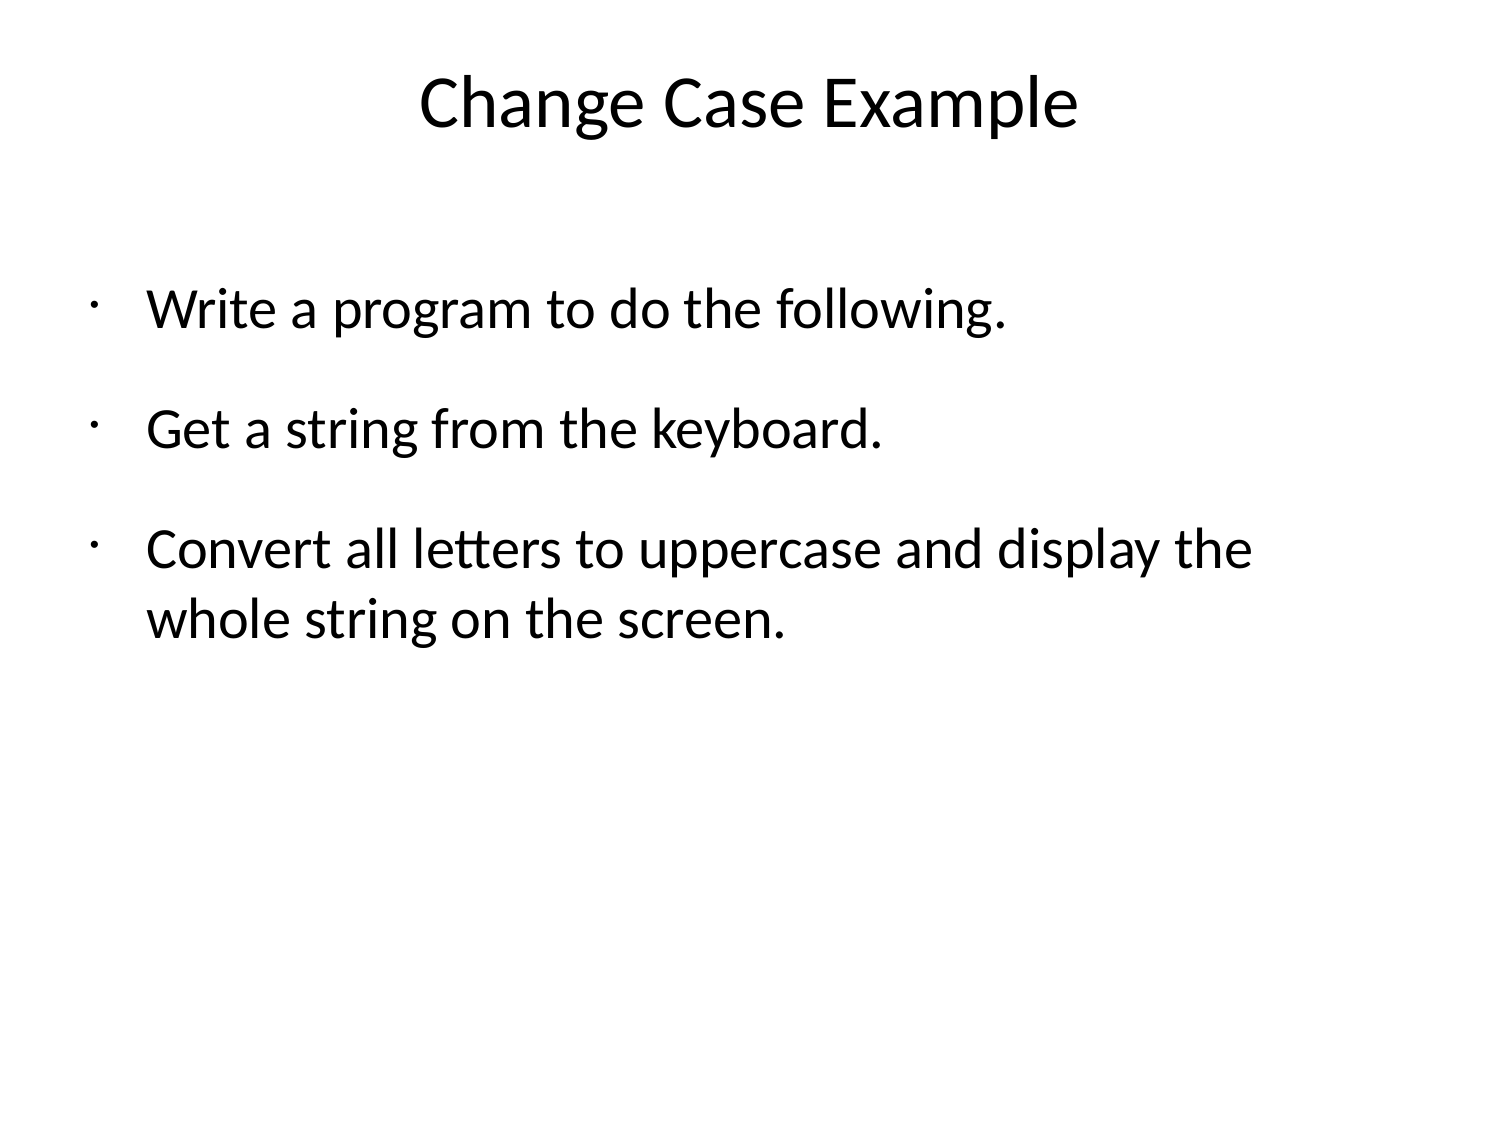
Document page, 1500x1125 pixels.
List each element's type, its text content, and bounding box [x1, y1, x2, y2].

list Write a program to do the following. Get a string from the keyboard. Convert all letters to uppercase and display the whole string on the screen. [75, 262, 1425, 1005]
title Change Case Example [75, 45, 1425, 233]
